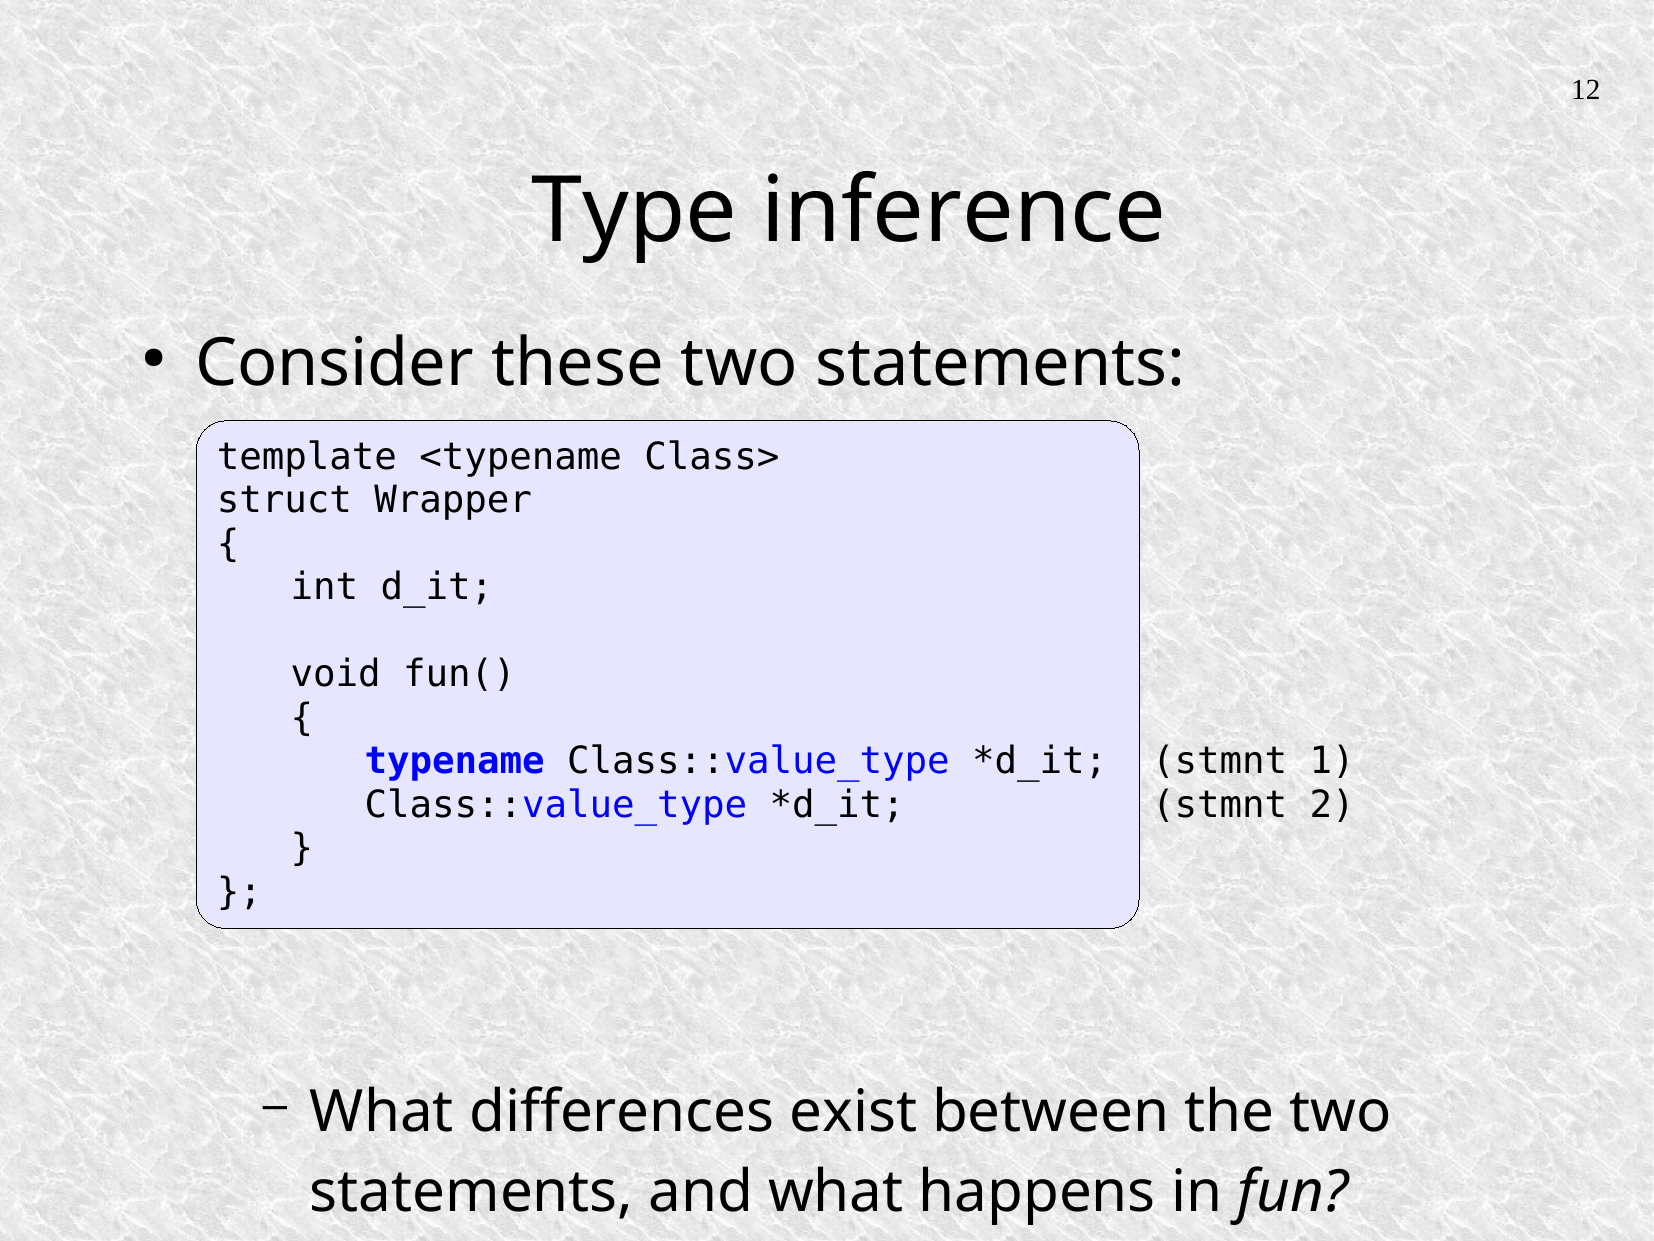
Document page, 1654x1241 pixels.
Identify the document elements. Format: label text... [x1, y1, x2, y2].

list Consider these two statements: What differences exist between the two statements, and what happens in fun? Does the code compile? Can fun be called? [124, 314, 1569, 1241]
text_box [196, 420, 1135, 929]
title Type inference [121, 102, 1534, 311]
text_box template <typename Class> struct Wrapper { int d_it; void fun() { typename Class::value_type *d_it; (stmnt 1) Class::value_type *d_it; (stmnt 2) } }; [216, 434, 1355, 914]
picture [0, 0, 1654, 1241]
